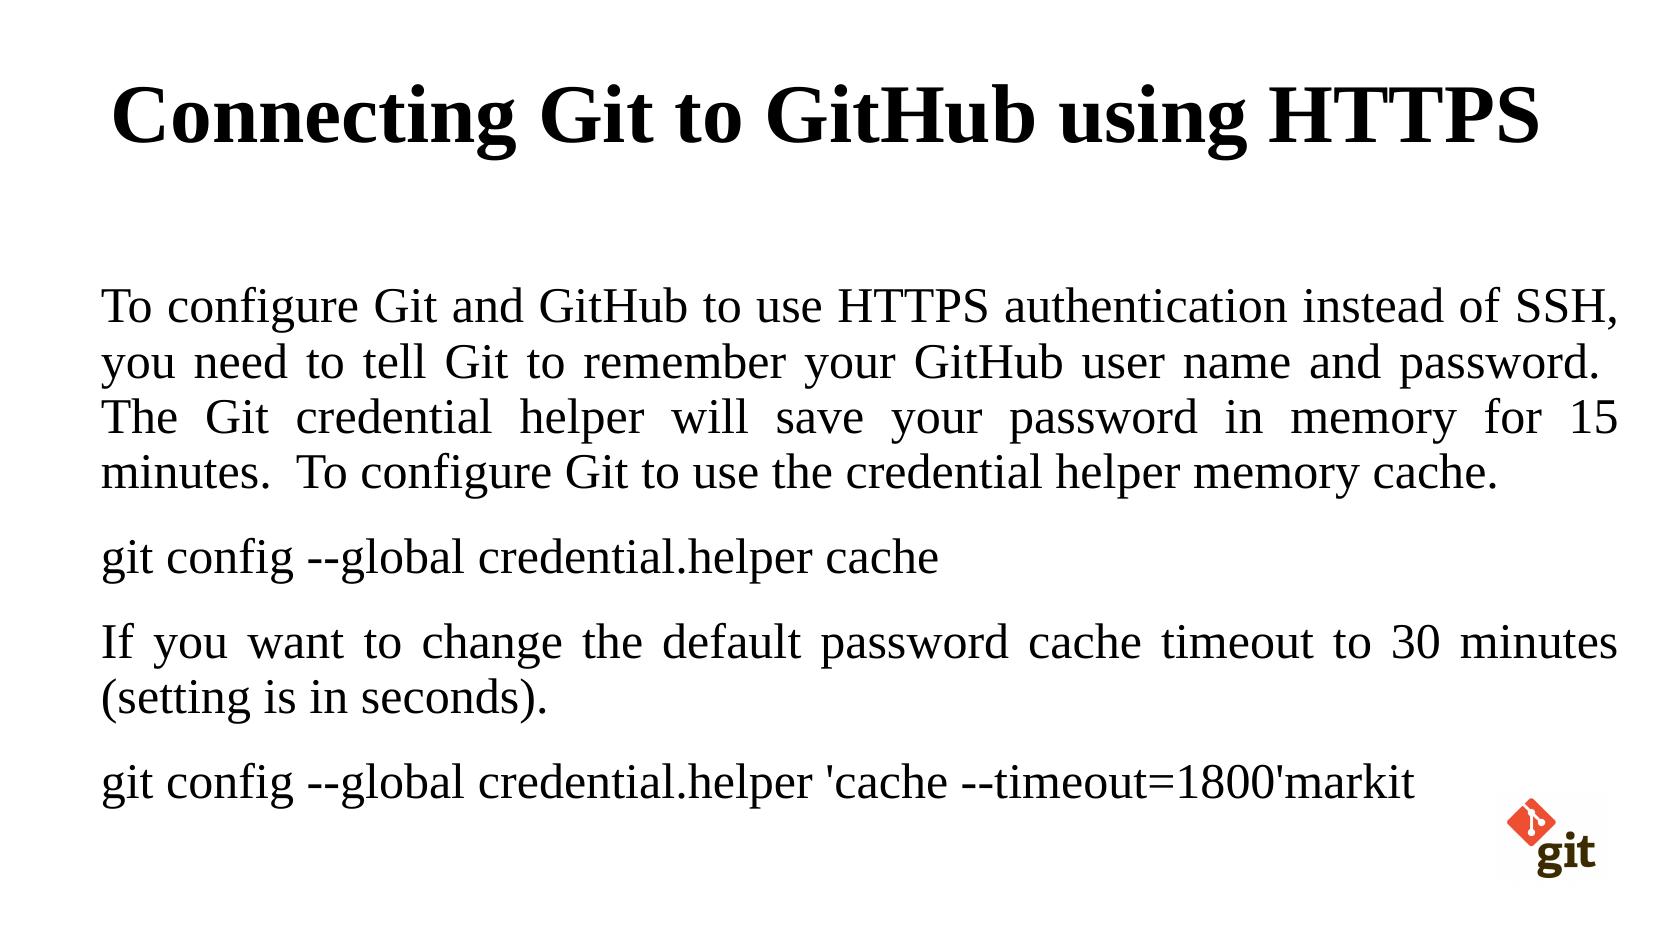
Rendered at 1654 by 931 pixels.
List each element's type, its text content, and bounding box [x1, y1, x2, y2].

picture [1497, 789, 1606, 886]
list To configure Git and GitHub to use HTTPS authentication instead of SSH, you need to tell Git to remember your GitHub user name and password. The Git credential helper will save your password in memory for 15 minutes. To configure Git to use the credential helper memory cache. git config --global credential.helper cache If you want to change the default password cache timeout to 30 minutes (setting is in seconds). git config --global credential.helper 'cache --timeout=1800'markit [30, 225, 1621, 863]
title Connecting Git to GitHub using HTTPS [82, 37, 1571, 193]
